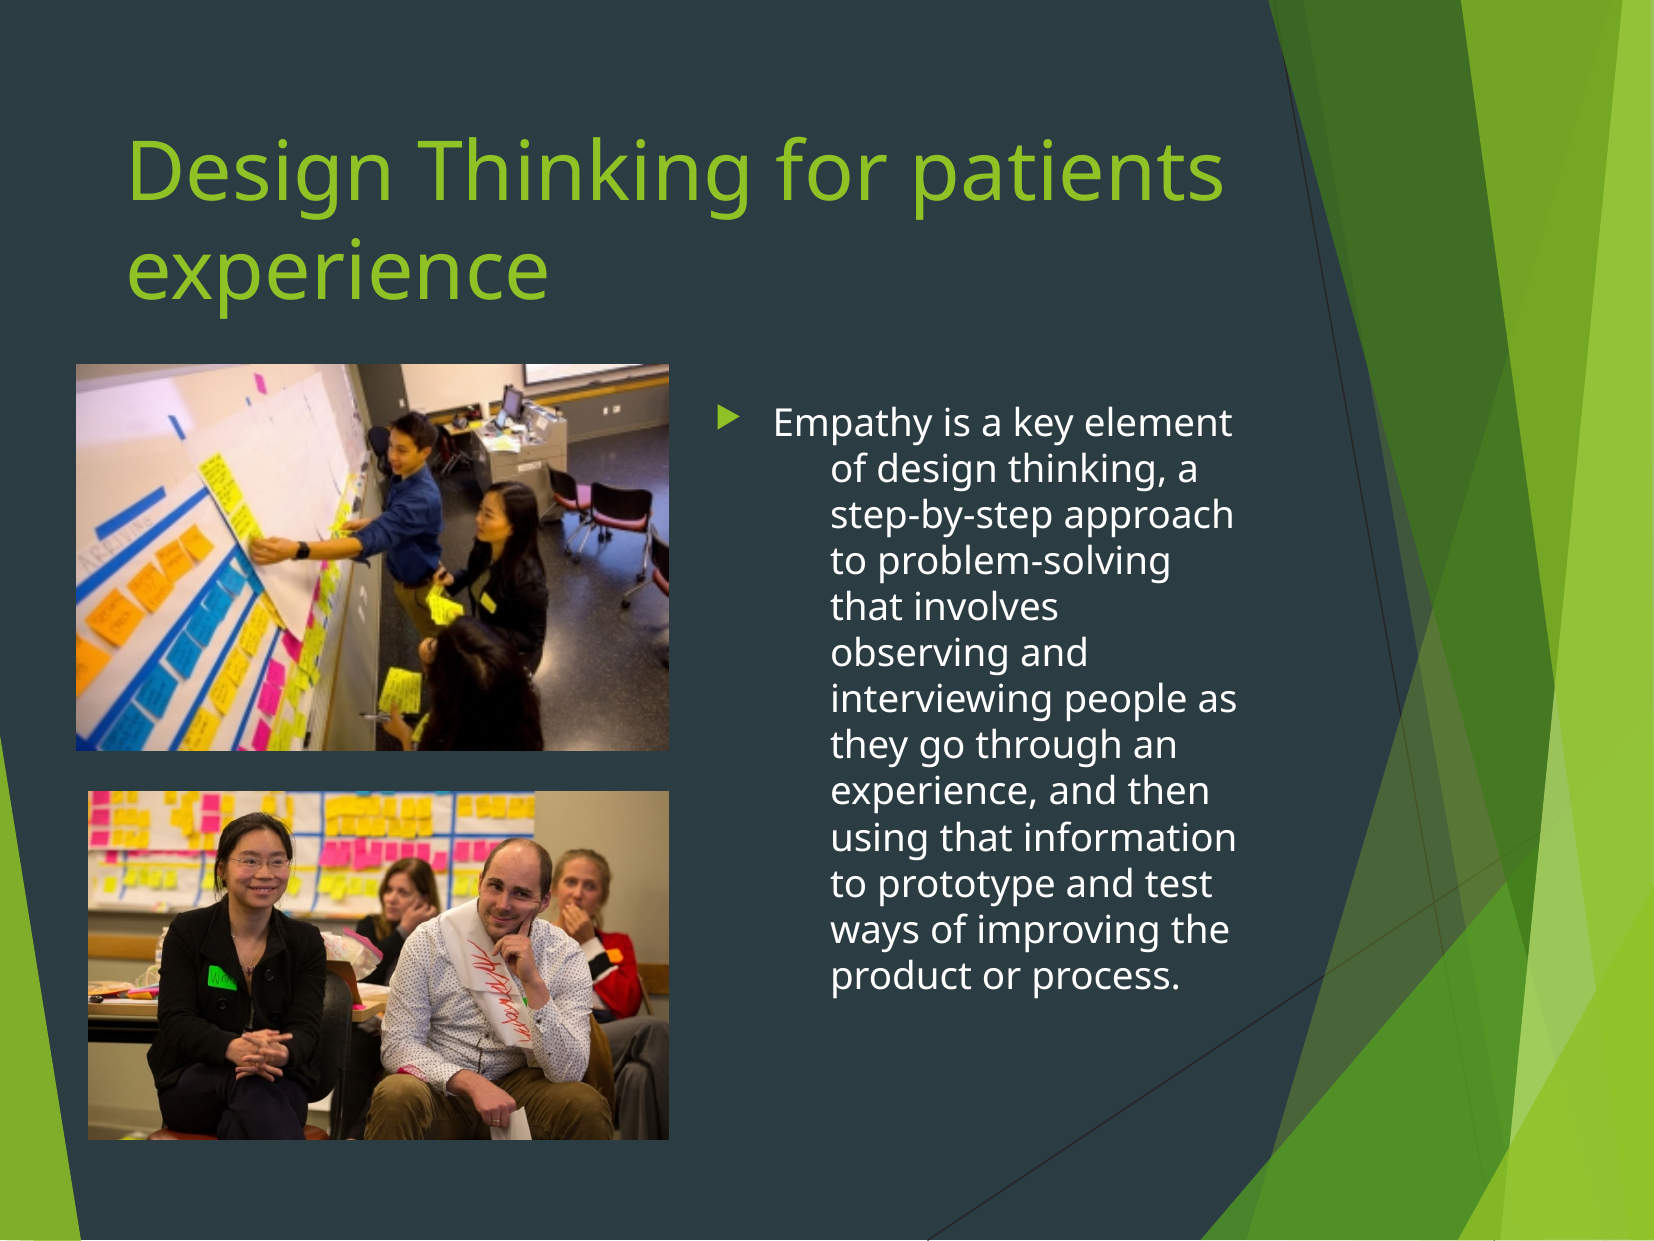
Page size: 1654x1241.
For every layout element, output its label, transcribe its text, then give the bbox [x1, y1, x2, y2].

list Empathy is a key element of design thinking, a step-by-step approach to problem-solving that involves observing and interviewing people as they go through an experience, and then using that information to prototype and test ways of improving the product or process. [699, 390, 1259, 1093]
picture [88, 791, 669, 1140]
title Design Thinking for patients experience [110, 110, 1259, 350]
picture [76, 364, 669, 752]
